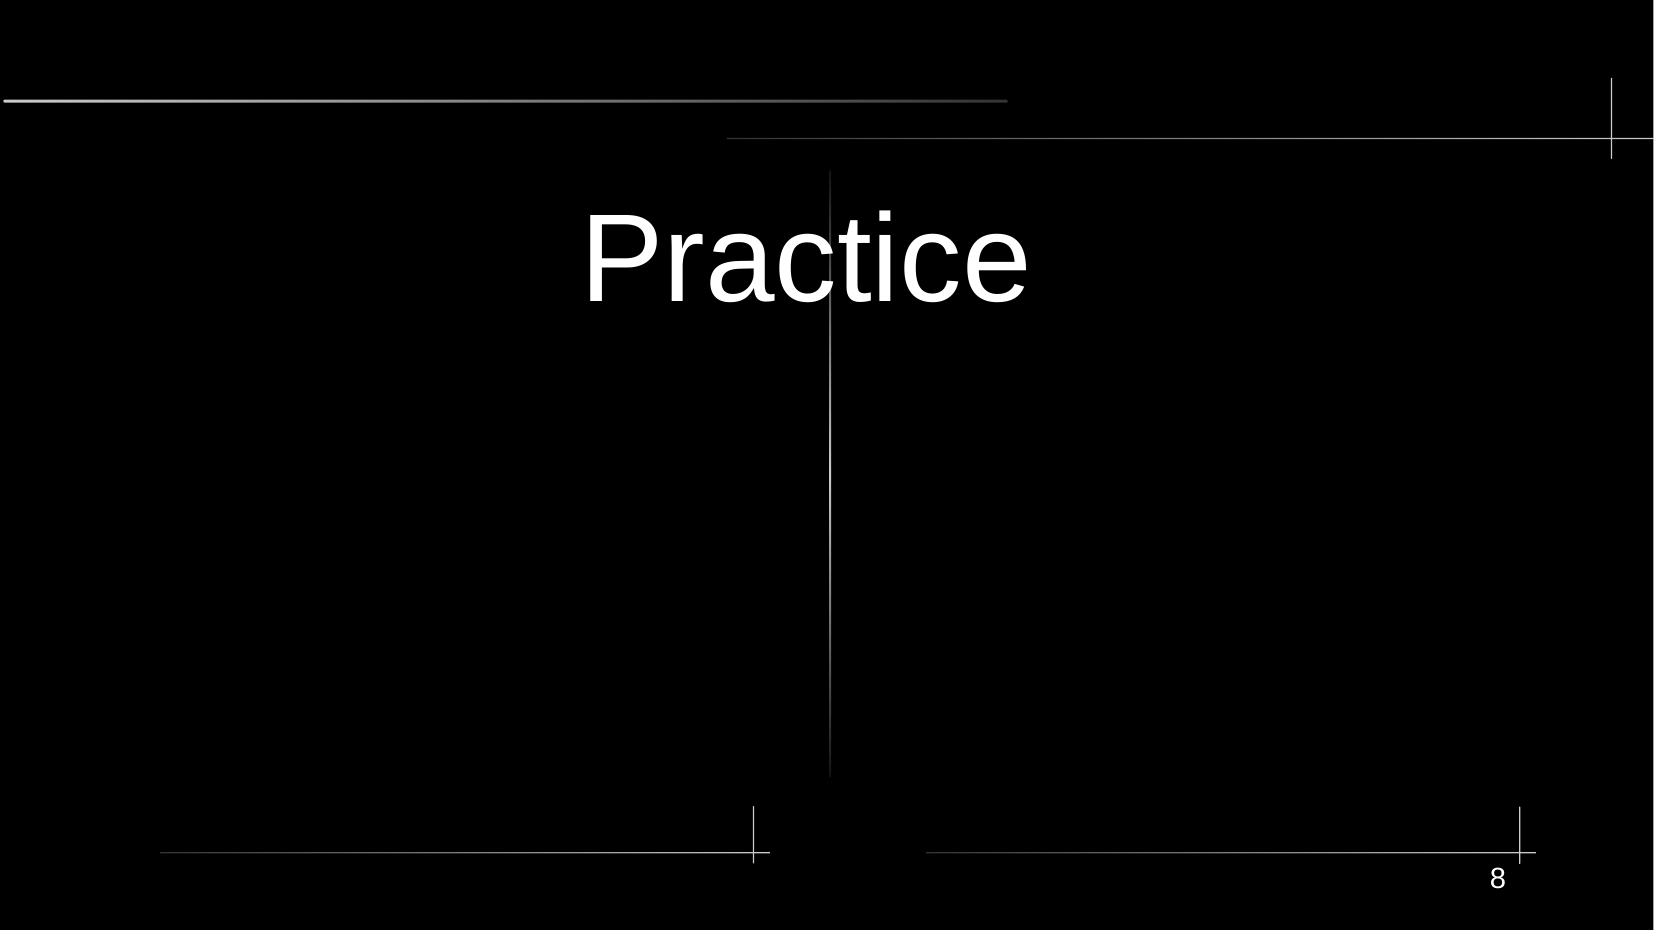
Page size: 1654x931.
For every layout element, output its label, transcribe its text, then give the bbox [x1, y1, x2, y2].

subtitle Practice [23, 11, 1589, 505]
